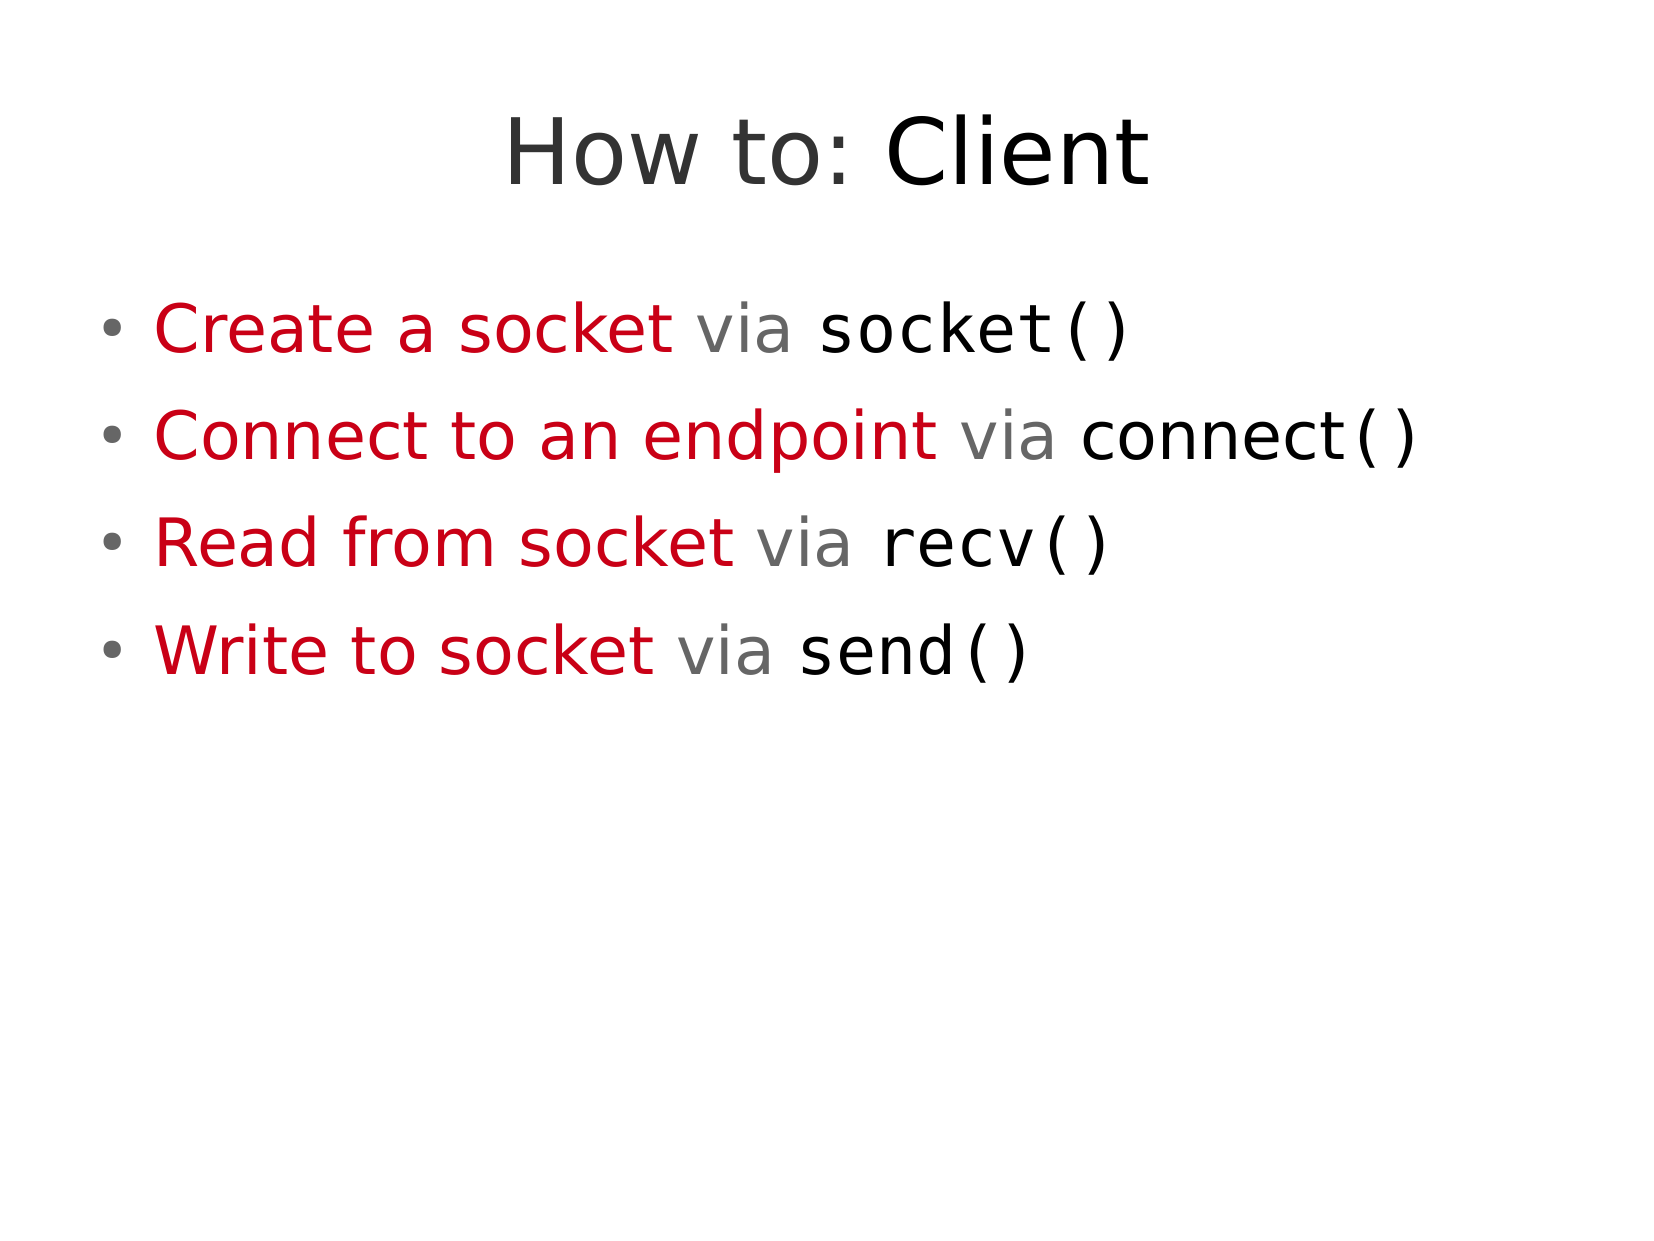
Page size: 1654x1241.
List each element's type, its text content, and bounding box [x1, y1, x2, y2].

list Create a socket via socket() Connect to an endpoint via connect() Read from socket via recv() Write to socket via send() [82, 290, 1571, 1109]
title How to: Client [82, 49, 1571, 257]
